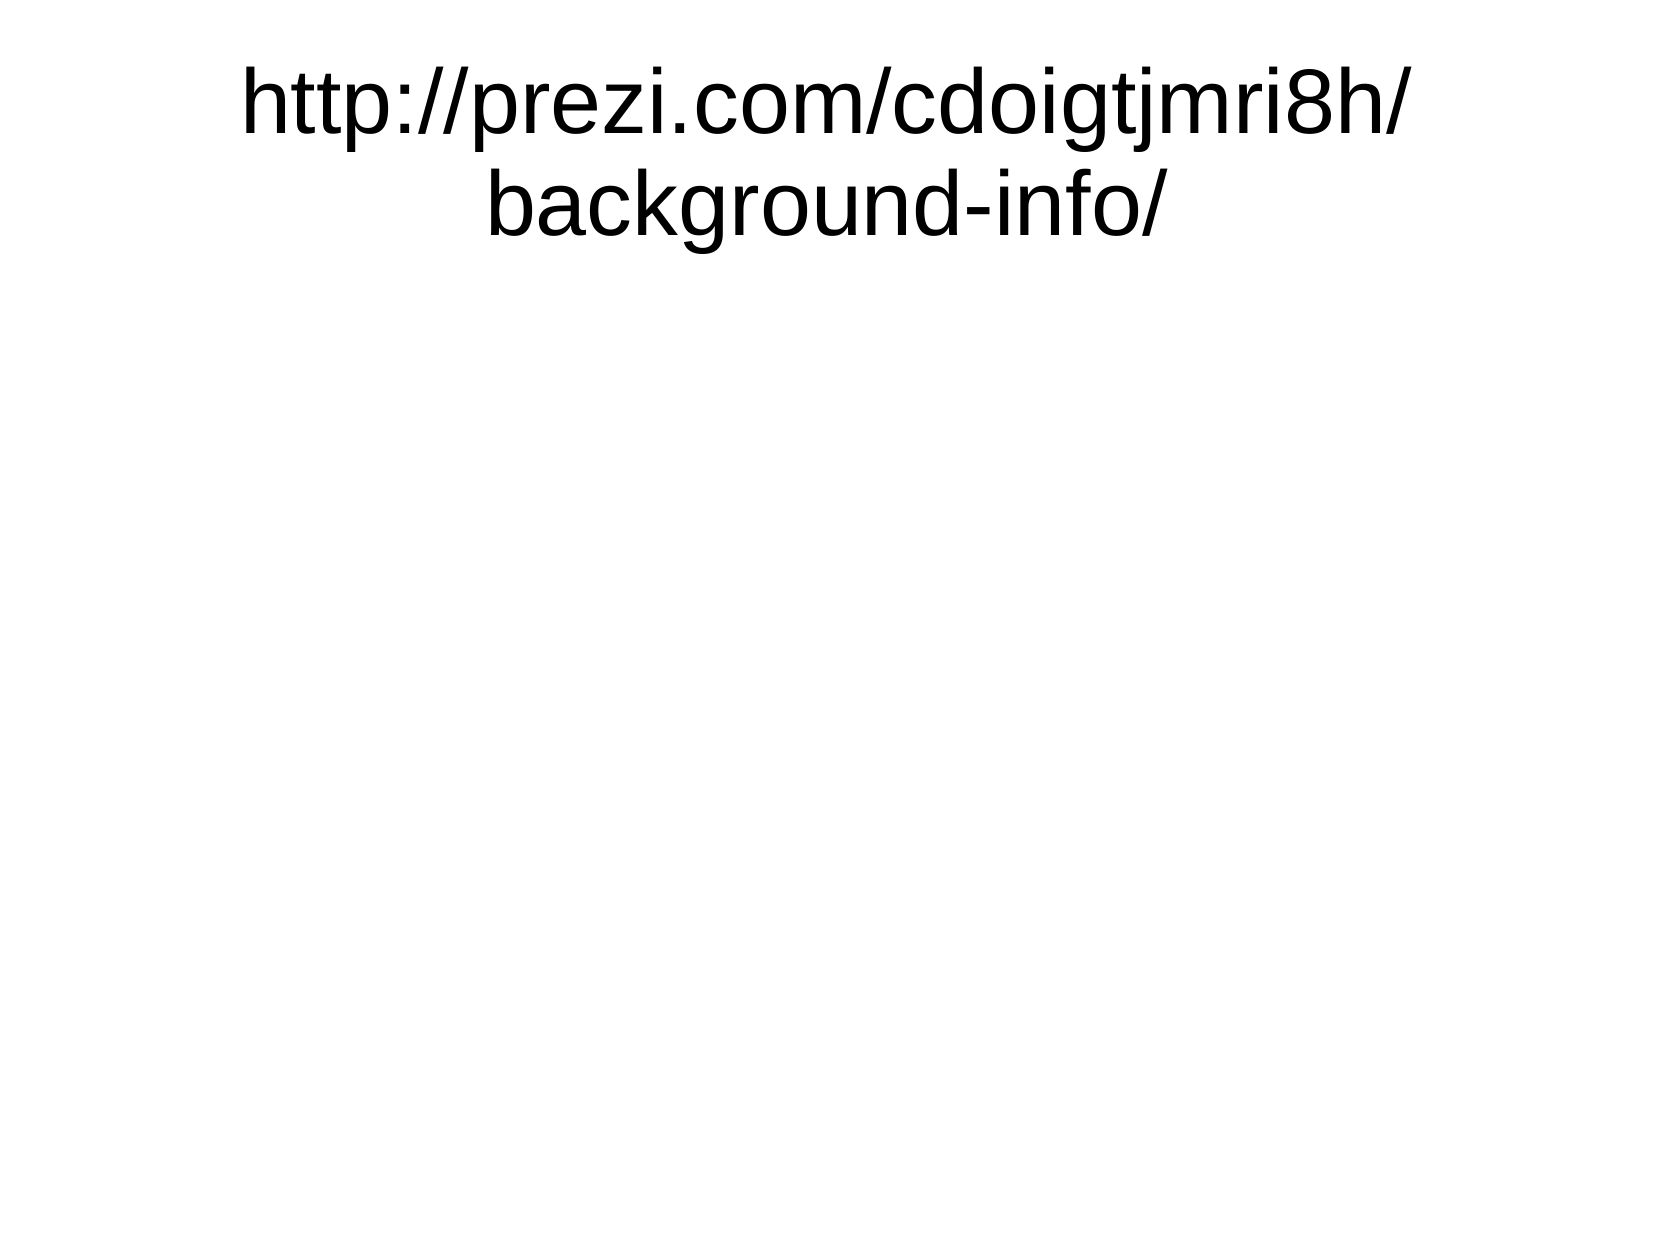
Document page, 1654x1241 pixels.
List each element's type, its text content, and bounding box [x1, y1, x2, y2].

title http://prezi.com/cdoigtjmri8h/background-info/ [82, 49, 1571, 257]
